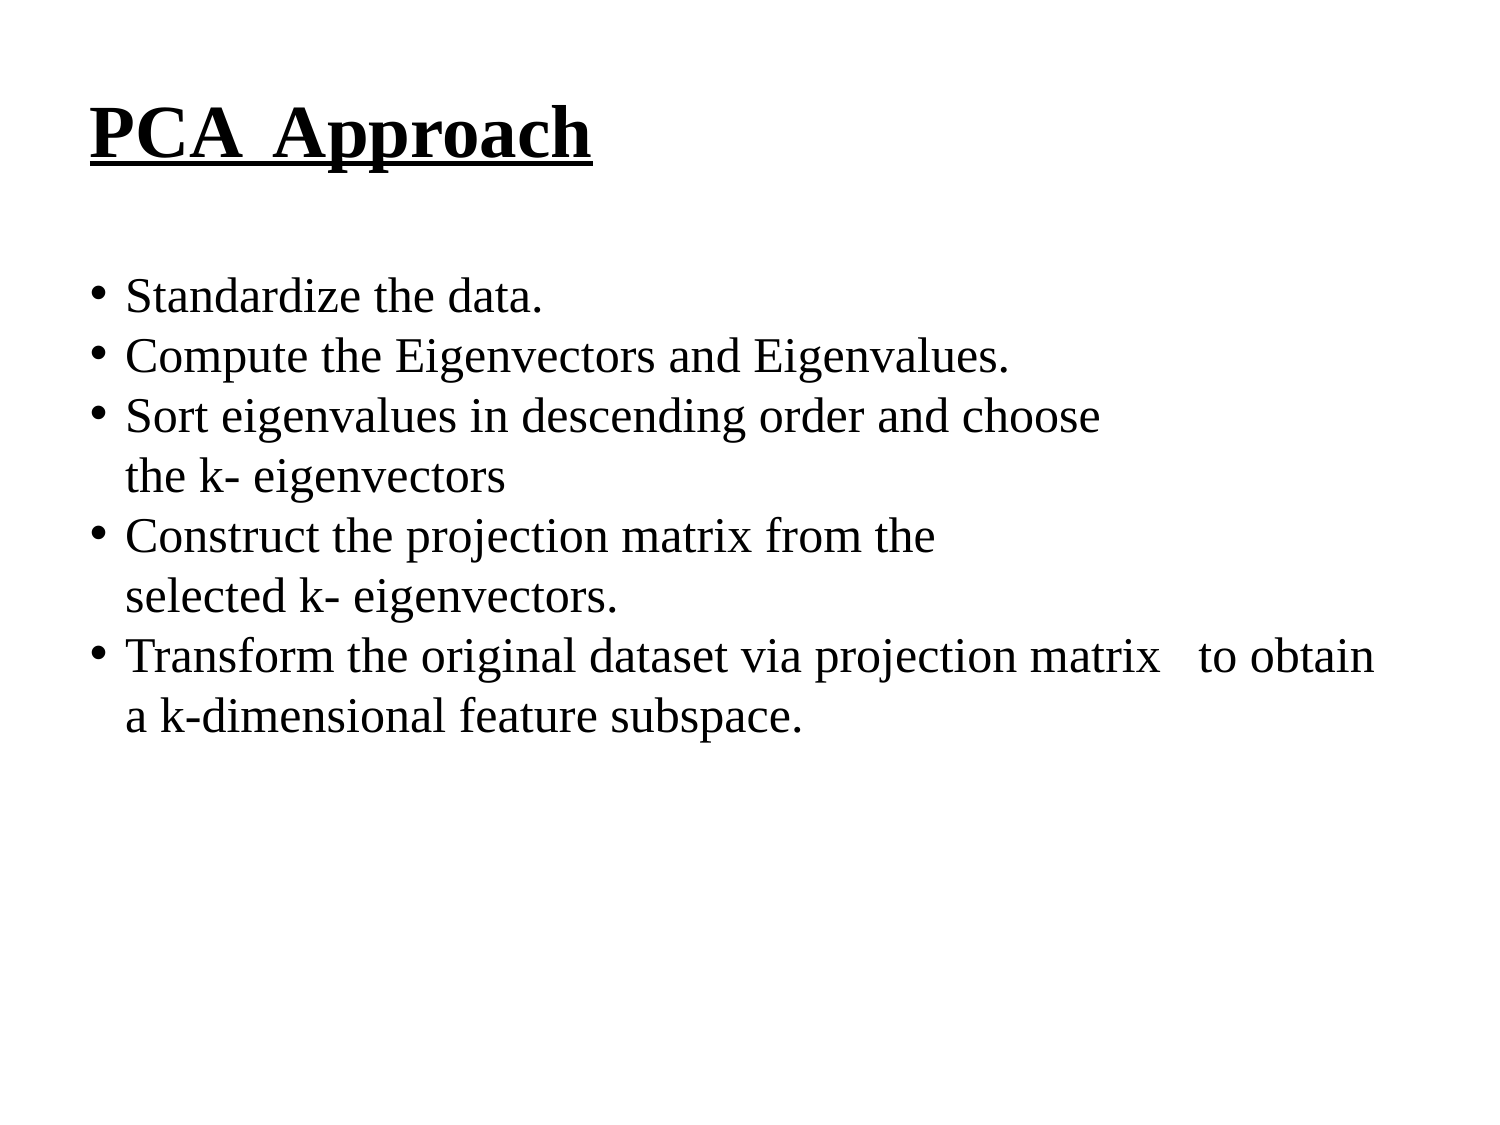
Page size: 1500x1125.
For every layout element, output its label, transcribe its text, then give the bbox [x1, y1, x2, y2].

text_box PCA Approach Standardize the data. Compute the Eigenvectors and Eigenvalues. Sort eigenvalues in descending order and choose the k- eigenvectors Construct the projection matrix from the selected k- eigenvectors. Transform the original dataset via projection matrix to obtain a k-dimensional feature subspace. [75, 74, 1425, 1068]
